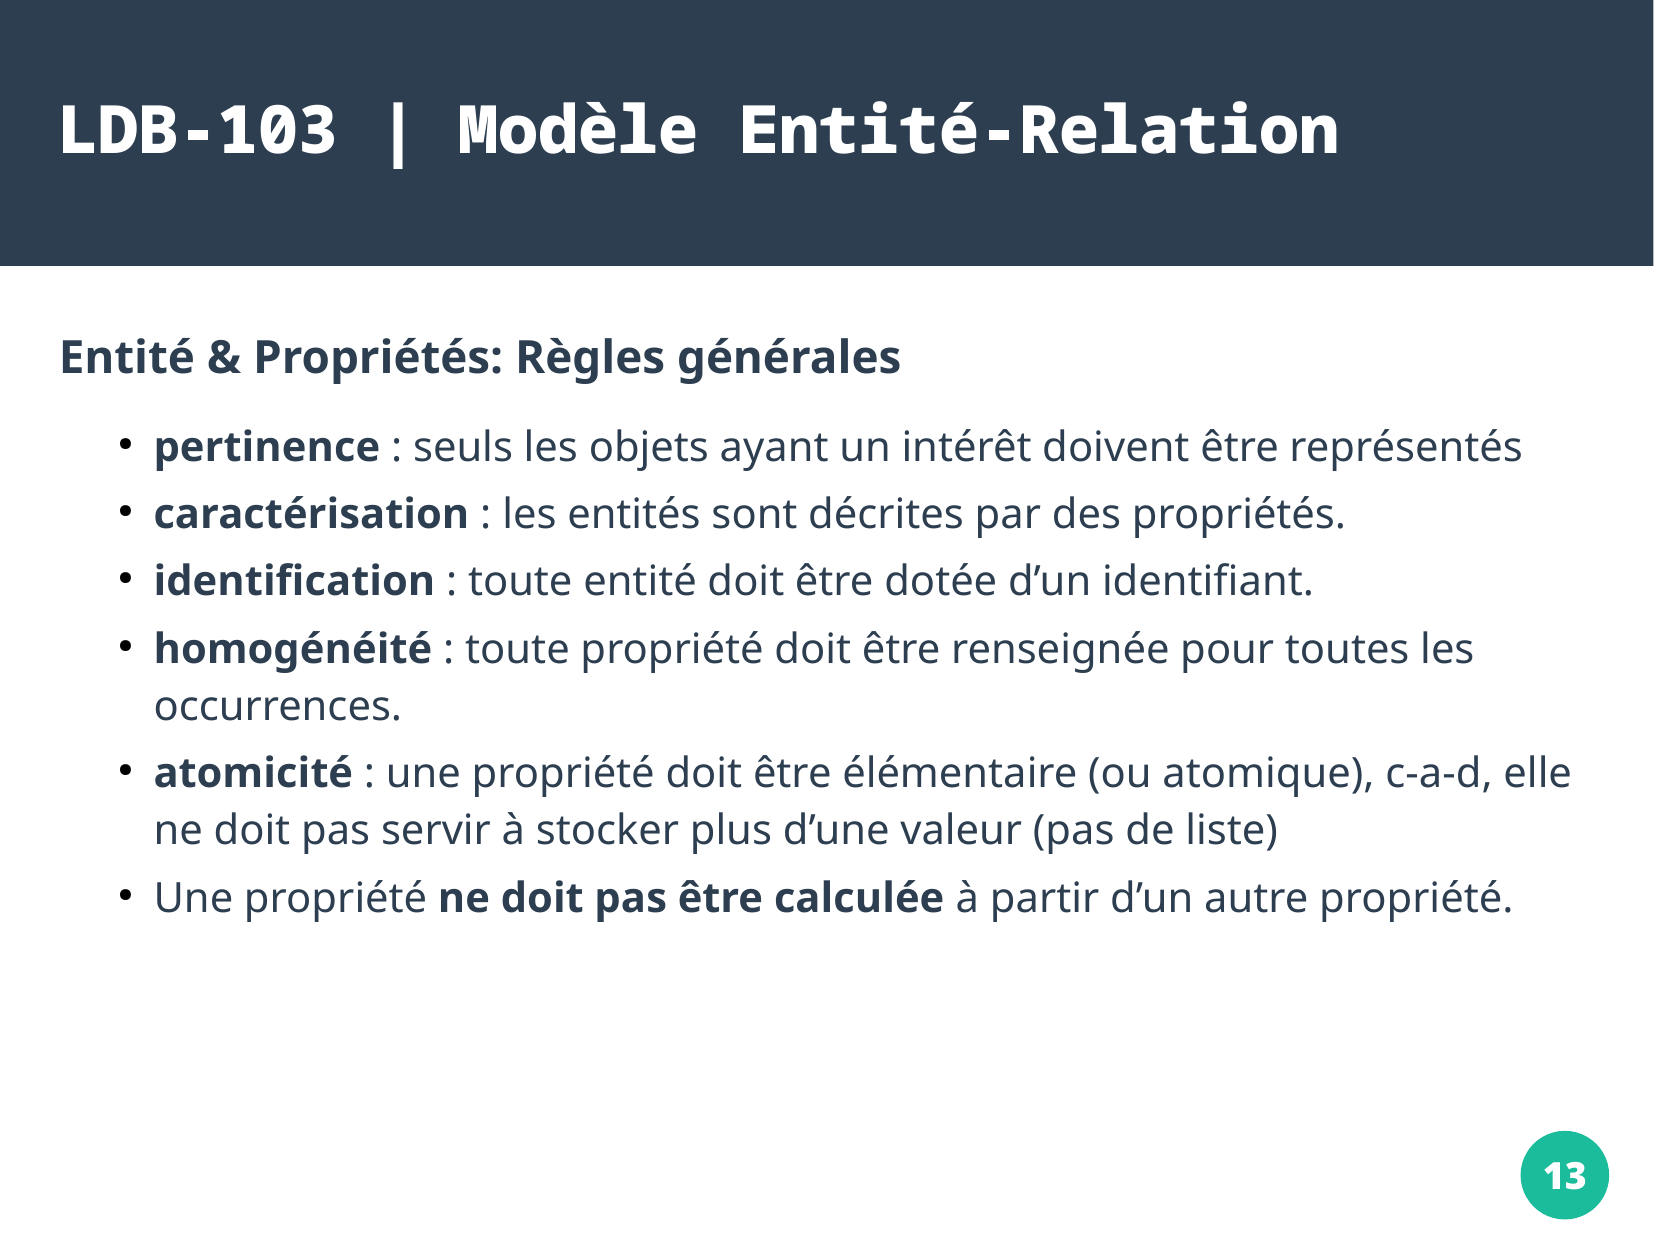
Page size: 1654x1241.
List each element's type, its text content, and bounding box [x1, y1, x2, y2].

list Entité & Propriétés: Règles générales pertinence : seuls les objets ayant un intérêt doivent être représentés caractérisation : les entités sont décrites par des propriétés. identification : toute entité doit être dotée d’un identifiant. homogénéité : toute propriété doit être renseignée pour toutes les occurrences. atomicité : une propriété doit être élémentaire (ou atomique), c-a-d, elle ne doit pas servir à stocker plus d’une valeur (pas de liste) Une propriété ne doit pas être calculée à partir d’un autre propriété. [58, 324, 1595, 1152]
title LDB-103 | Modèle Entité-Relation [58, 49, 1595, 207]
